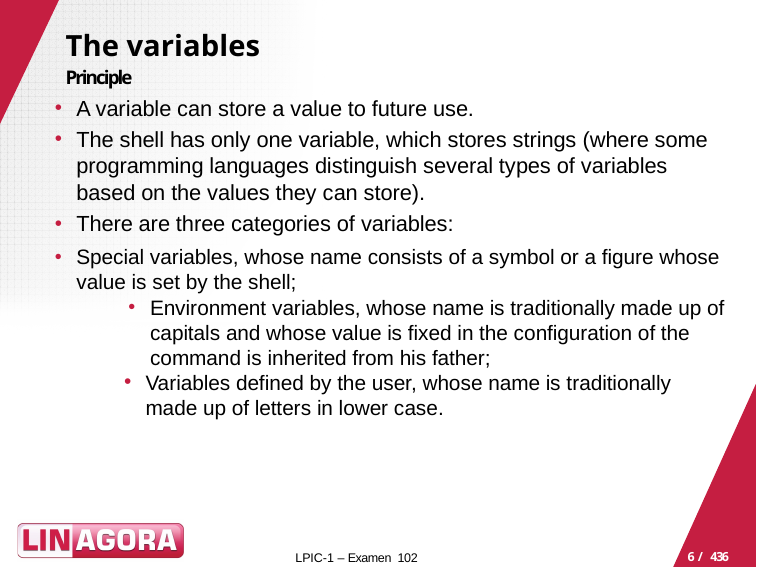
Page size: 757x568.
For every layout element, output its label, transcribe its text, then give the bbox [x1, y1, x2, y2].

text_box Principle A variable can store a value to future use. The shell has only one variable, which stores strings (where some programming languages distinguish several types of variables based on the values they can store). There are three categories of variables: Special variables, whose name consists of a symbol or a figure whose value is set by the shell; Environment variables, whose name is traditionally made up of capitals and whose value is fixed in the configuration of the command is inherited from his father; Variables defined by the user, whose name is traditionally made up of letters in lower case. [52, 65, 729, 420]
picture [0, 0, 352, 352]
text_box [17, 519, 184, 562]
title The variables [63, 26, 692, 62]
slide_number <numéro> / 436 [683, 549, 747, 568]
footer LPIC-1 – Examen 102 [293, 549, 420, 568]
